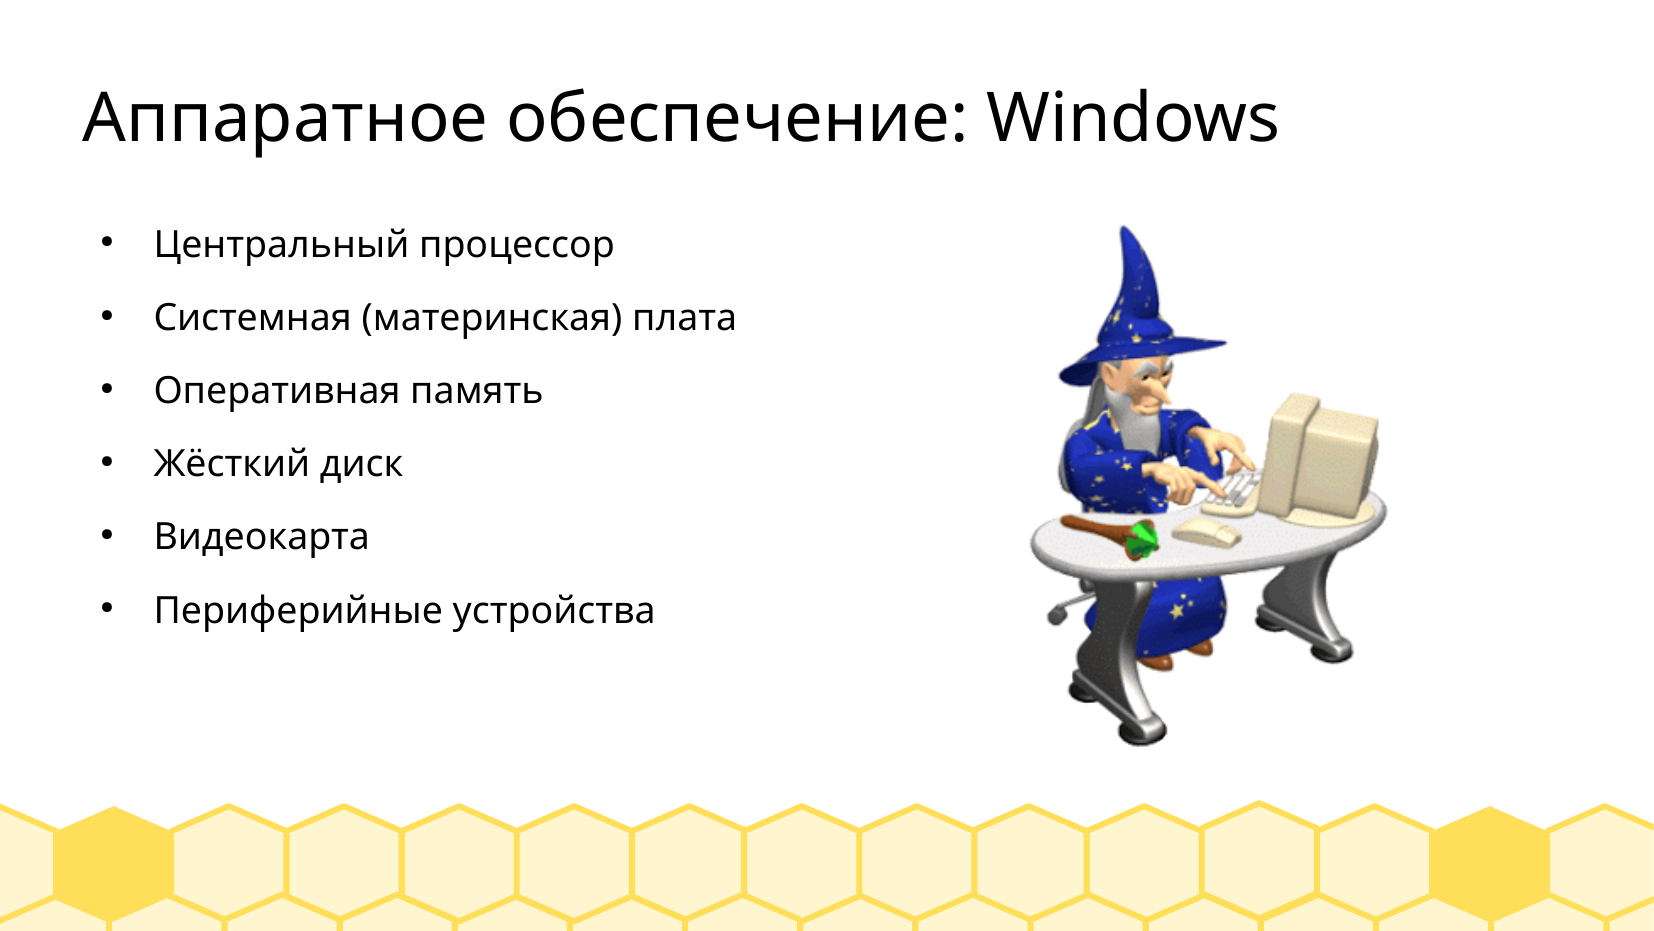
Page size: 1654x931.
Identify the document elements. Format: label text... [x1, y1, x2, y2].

picture [1000, 217, 1416, 758]
title Аппаратное обеспечение: Windows [82, 37, 1571, 193]
list Центральный процессор Системная (материнская) плата Оперативная память Жёсткий диск Видеокарта Периферийные устройства [82, 217, 809, 758]
